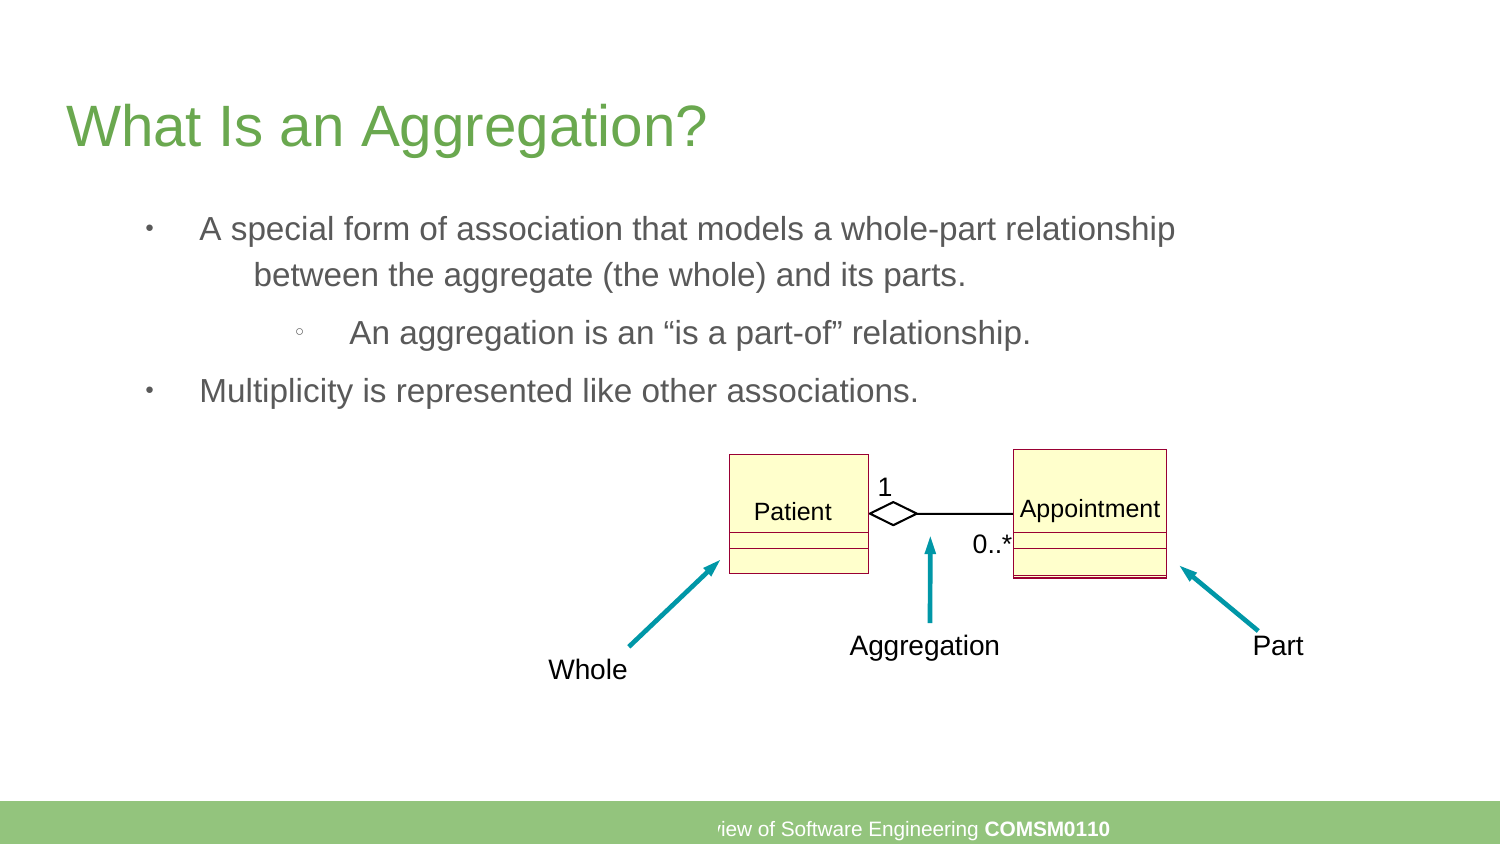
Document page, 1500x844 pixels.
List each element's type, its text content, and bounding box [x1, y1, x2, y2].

text_box [730, 455, 868, 532]
text_box [1018, 533, 1166, 548]
text_box [730, 549, 868, 573]
text_box [730, 533, 868, 548]
text_box Aggregation [836, 620, 1084, 669]
text_box Patient [754, 496, 832, 526]
text_box [1013, 450, 1166, 532]
title What Is an Aggregation? [51, 72, 1449, 167]
text_box 1 [878, 470, 893, 502]
list A special form of association that models a whole-part relationship between the aggregate (the whole) and its parts. An aggregation is an “is a part-of” relationship. Multiplicity is represented like other associations. [88, 186, 1296, 604]
text_box [1014, 549, 1166, 575]
text_box 0..* [973, 527, 1018, 559]
text_box Whole [535, 644, 782, 693]
text_box Part [1239, 620, 1348, 669]
text_box Appointment [1020, 493, 1178, 523]
text_box 0..* [975, 536, 983, 551]
